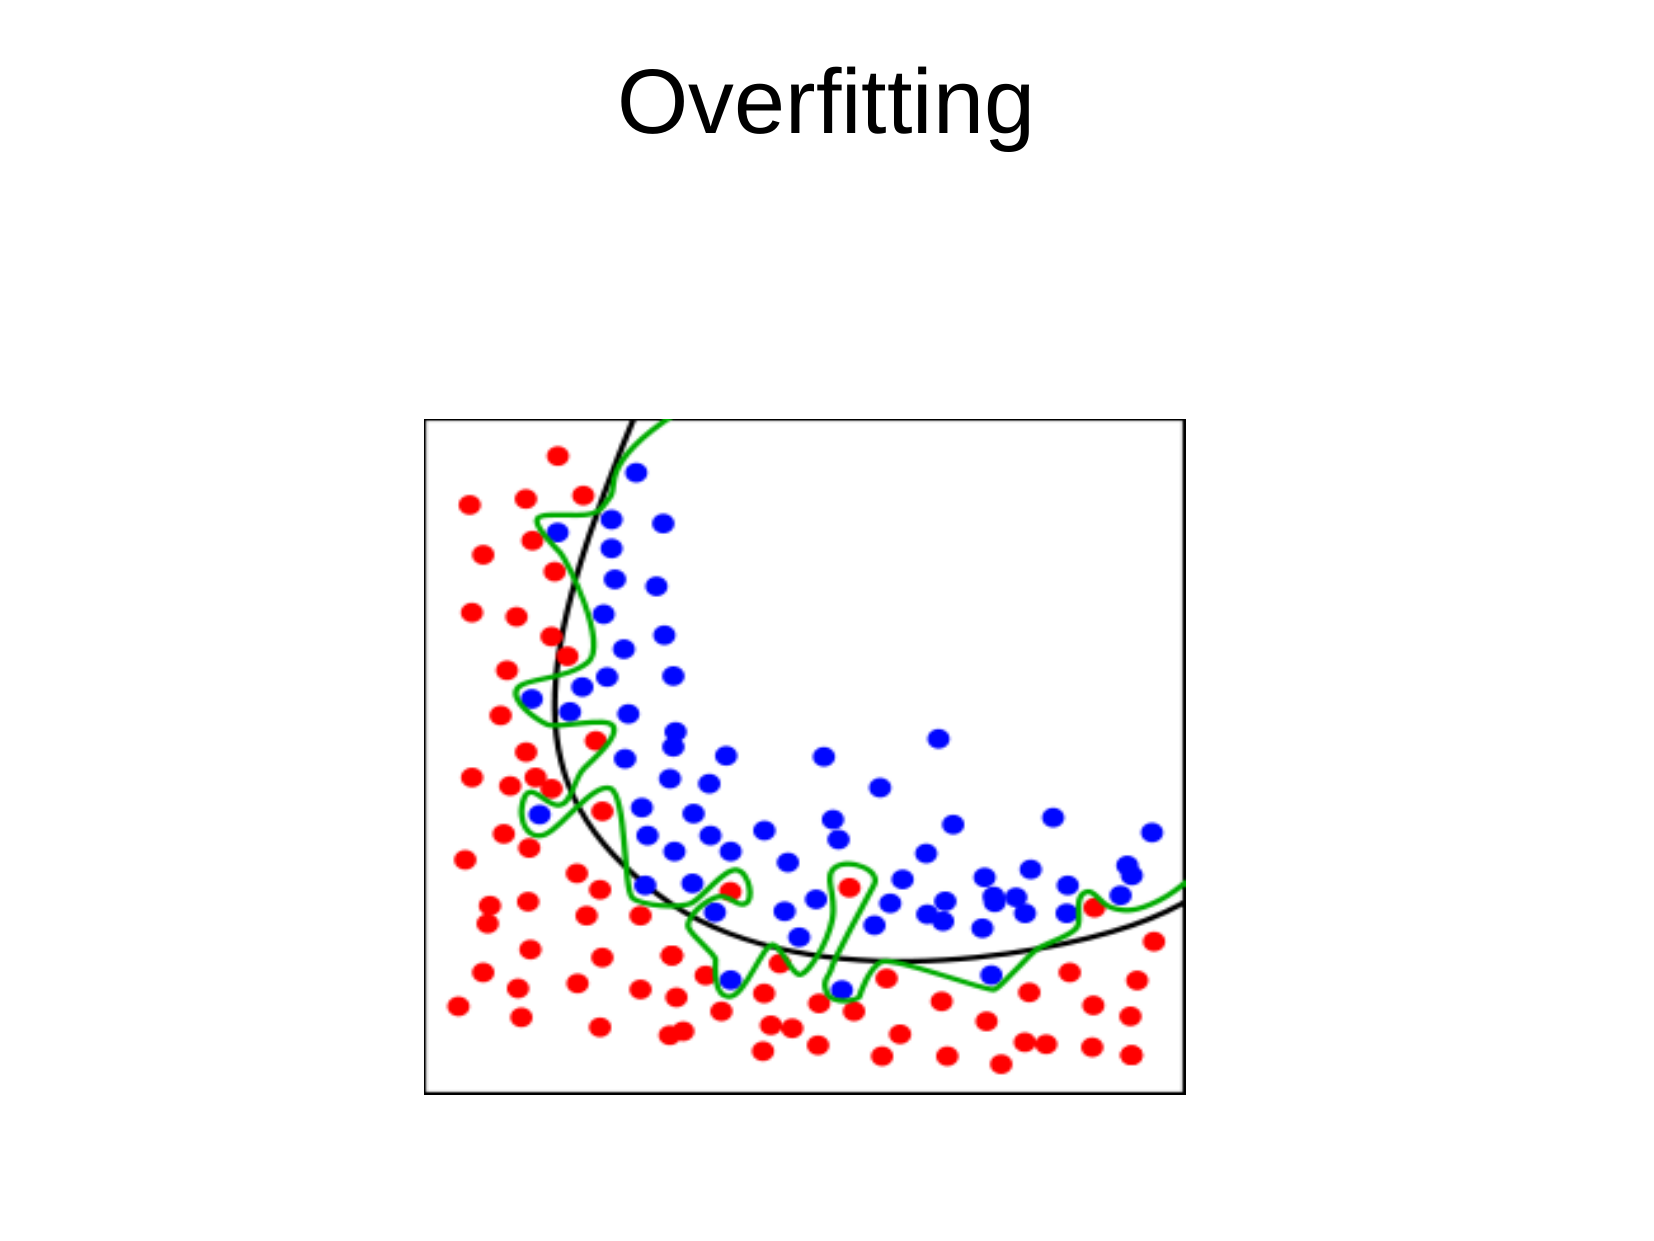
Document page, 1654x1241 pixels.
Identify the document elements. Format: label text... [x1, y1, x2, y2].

picture [424, 419, 1186, 1095]
title Overfitting [82, 49, 1571, 257]
